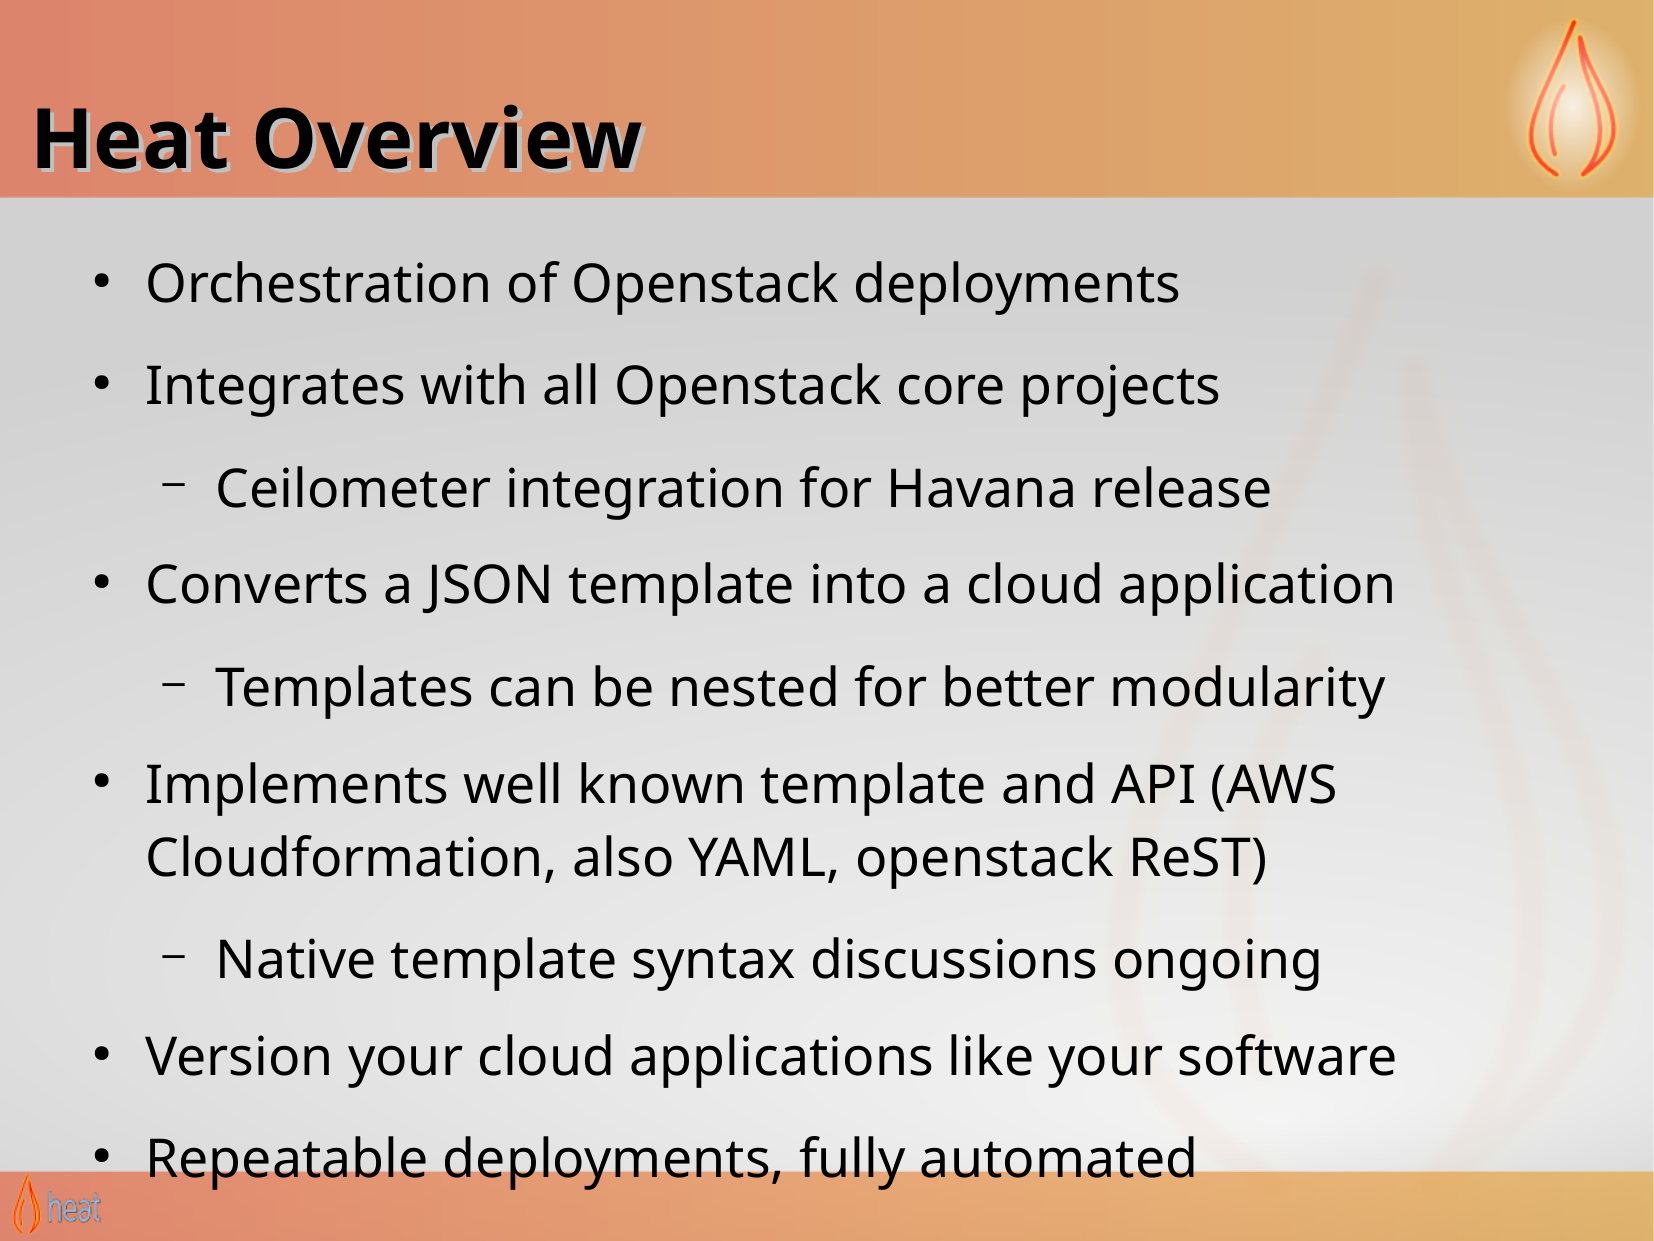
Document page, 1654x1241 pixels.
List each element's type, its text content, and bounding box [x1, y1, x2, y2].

picture [0, 0, 1654, 1241]
list Orchestration of Openstack deployments Integrates with all Openstack core projects Ceilometer integration for Havana release Converts a JSON template into a cloud application Templates can be nested for better modularity Implements well known template and API (AWS Cloudformation, also YAML, openstack ReST) Native template syntax discussions ongoing Version your cloud applications like your software Repeatable deployments, fully automated [75, 244, 1564, 1201]
title Heat Overview [30, 23, 1606, 249]
